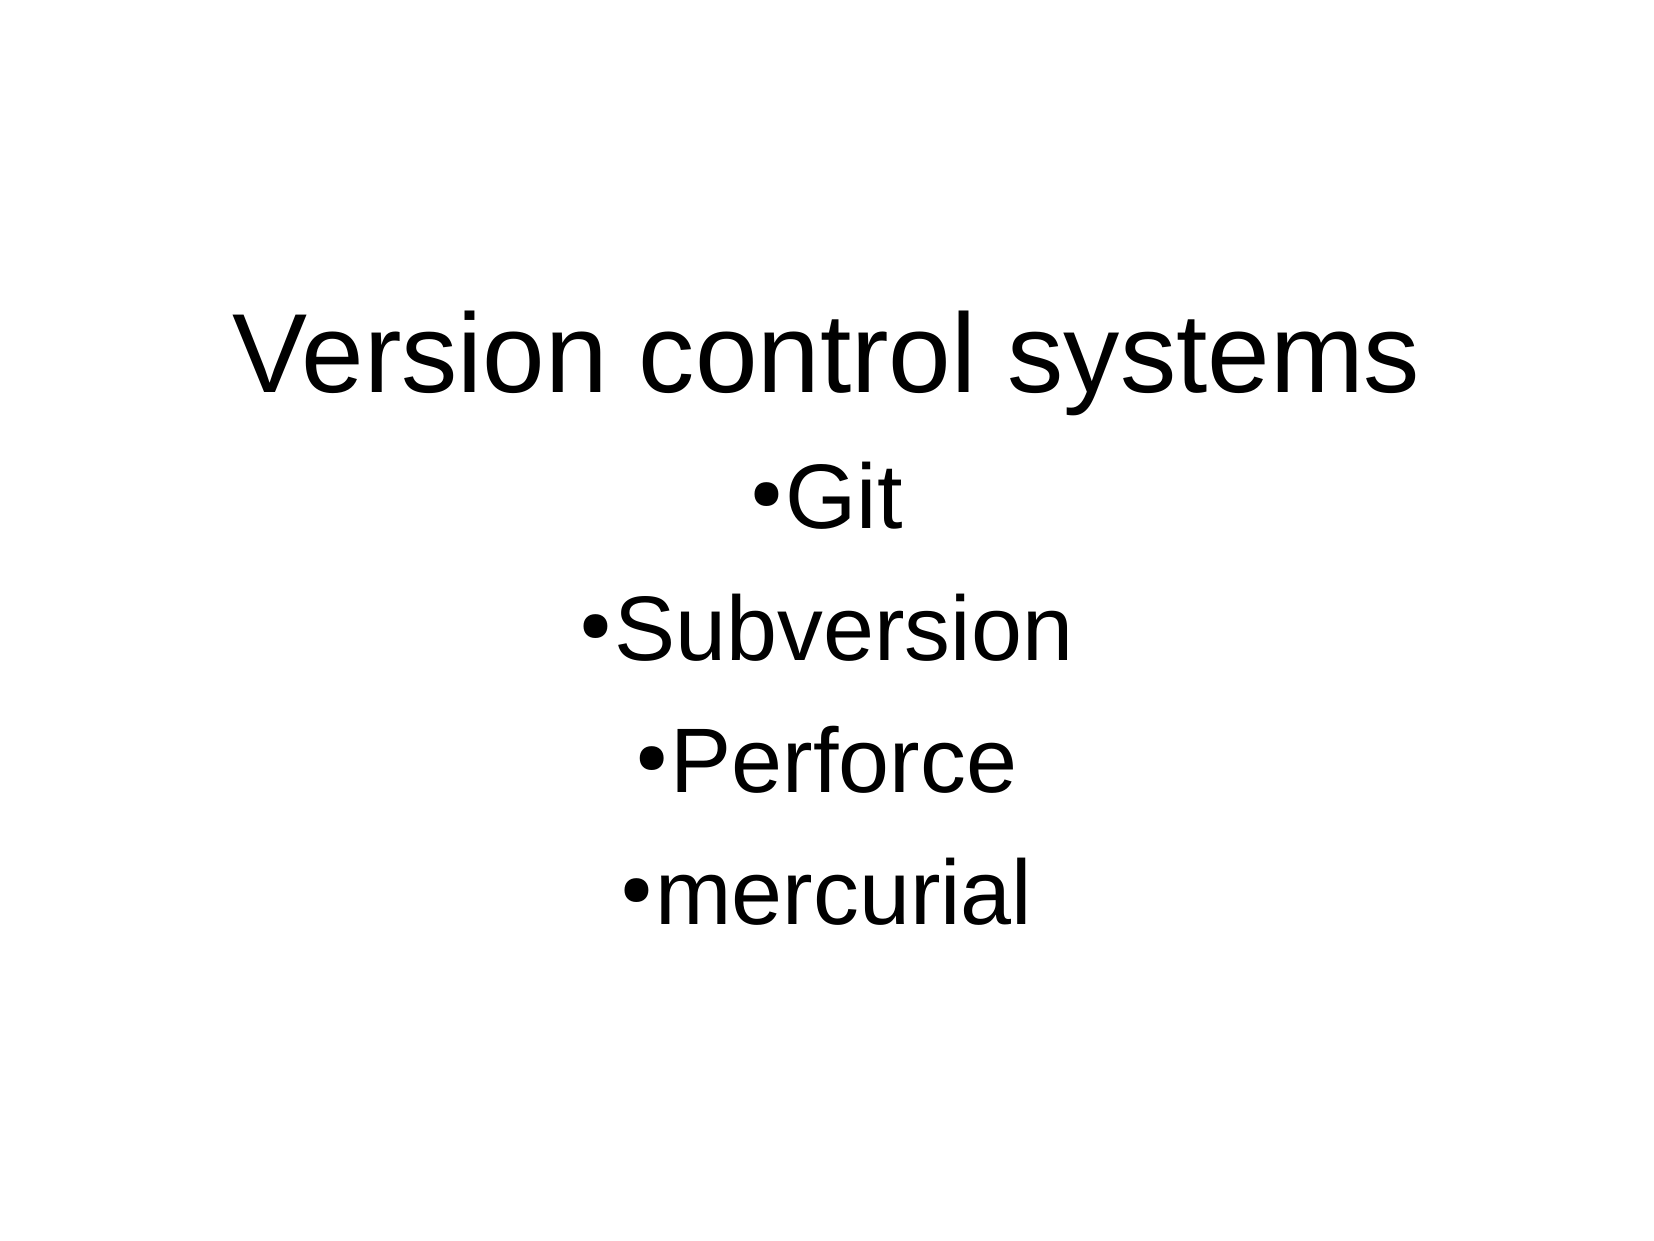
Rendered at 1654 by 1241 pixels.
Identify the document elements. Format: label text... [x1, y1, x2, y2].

list Version control systems Git Subversion Perforce mercurial [82, 290, 1571, 1010]
